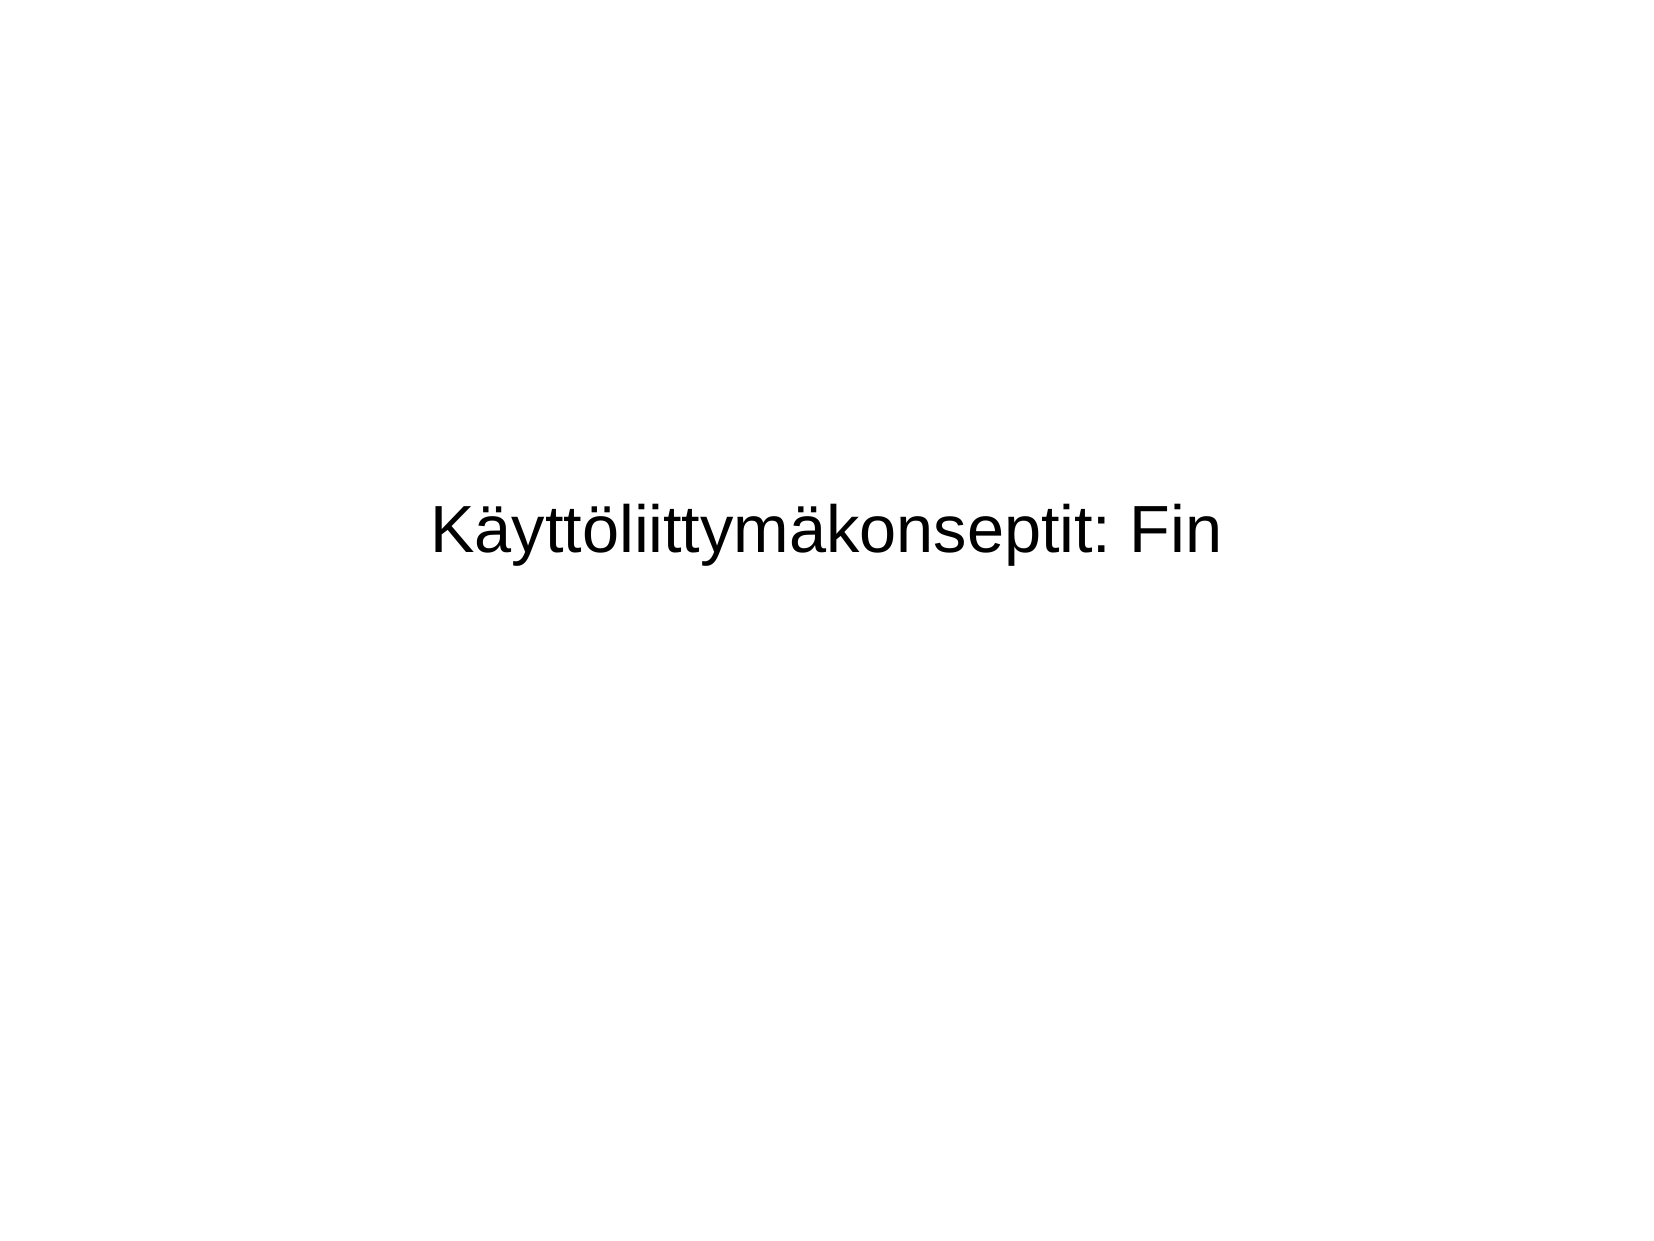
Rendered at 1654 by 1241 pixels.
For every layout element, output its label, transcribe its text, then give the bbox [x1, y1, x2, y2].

subtitle Käyttöliittymäkonseptit: Fin [82, 49, 1571, 1010]
